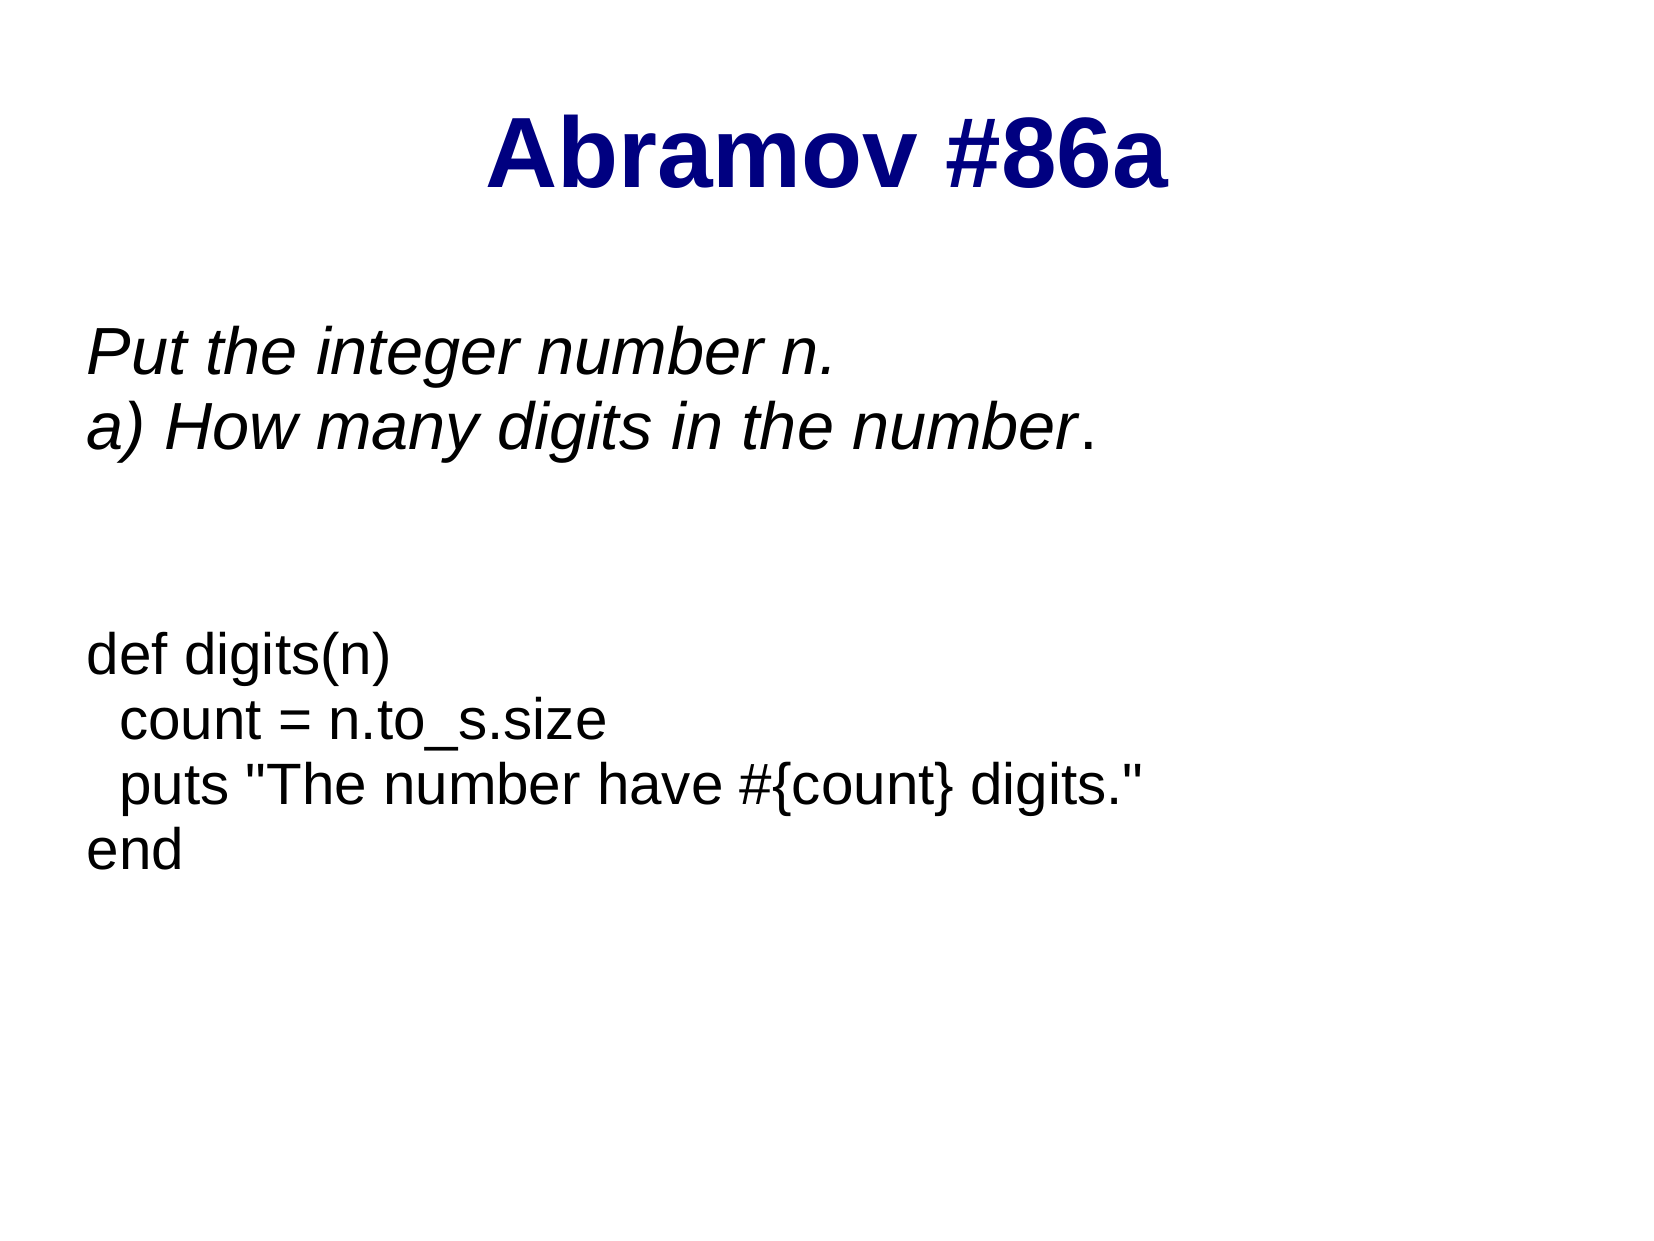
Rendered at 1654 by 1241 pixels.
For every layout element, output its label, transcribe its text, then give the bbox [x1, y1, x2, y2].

title Abramov #86a [82, 49, 1571, 257]
subtitle Put the integer number n. a) How many digits in the number. def digits(n) count = n.to_s.size puts "The number have #{count} digits." end [86, 270, 1576, 991]
